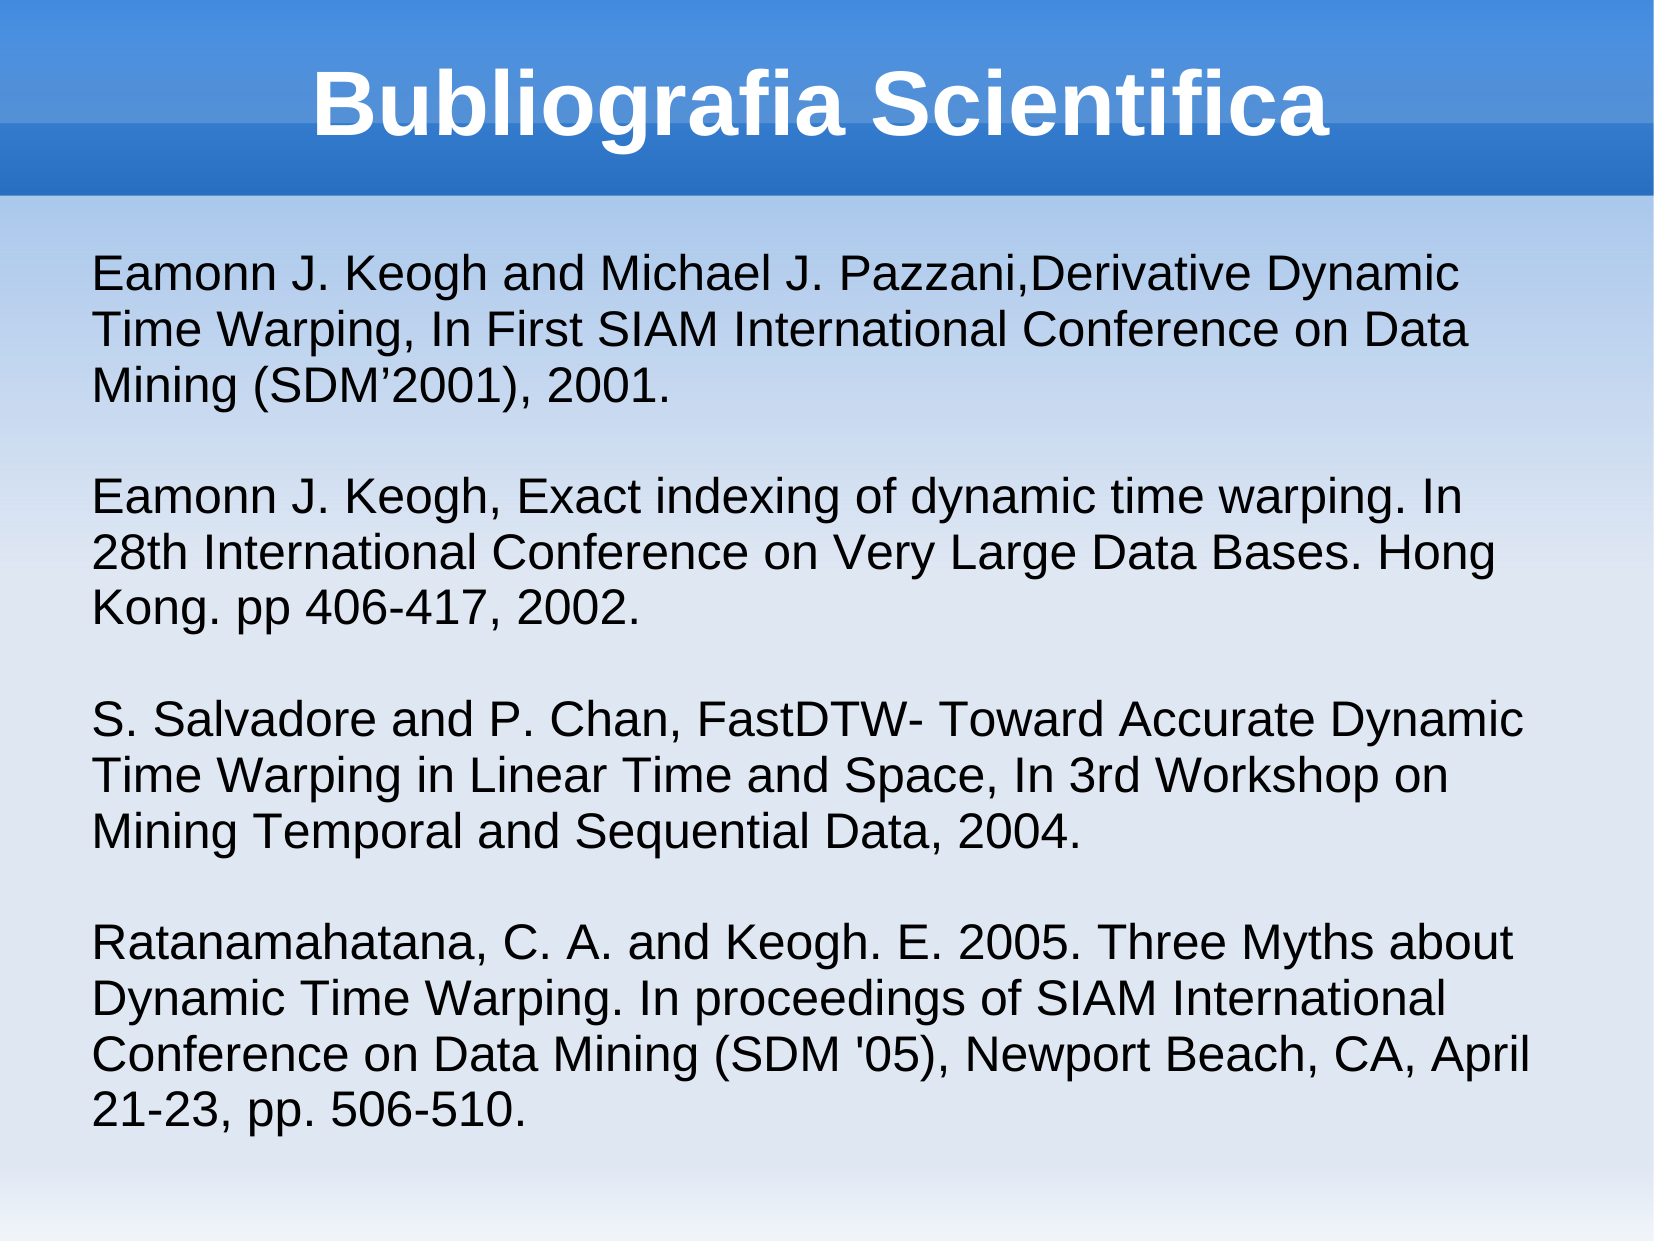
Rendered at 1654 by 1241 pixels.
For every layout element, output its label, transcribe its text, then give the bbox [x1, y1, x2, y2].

title Bubliografia Scientifica [76, 7, 1565, 200]
text_box Eamonn J. Keogh and Michael J. Pazzani,Derivative Dynamic Time Warping, In First SIAM International Conference on Data Mining (SDM’2001), 2001. Eamonn J. Keogh, Exact indexing of dynamic time warping. In 28th International Conference on Very Large Data Bases. Hong Kong. pp 406-417, 2002. S. Salvadore and P. Chan, FastDTW- Toward Accurate Dynamic Time Warping in Linear Time and Space, In 3rd Workshop on Mining Temporal and Sequential Data, 2004. Ratanamahatana, C. A. and Keogh. E. 2005. Three Myths about Dynamic Time Warping. In proceedings of SIAM International Conference on Data Mining (SDM '05), Newport Beach, CA, April 21-23, pp. 506-510. [76, 237, 1577, 1145]
picture [0, 0, 1654, 1241]
